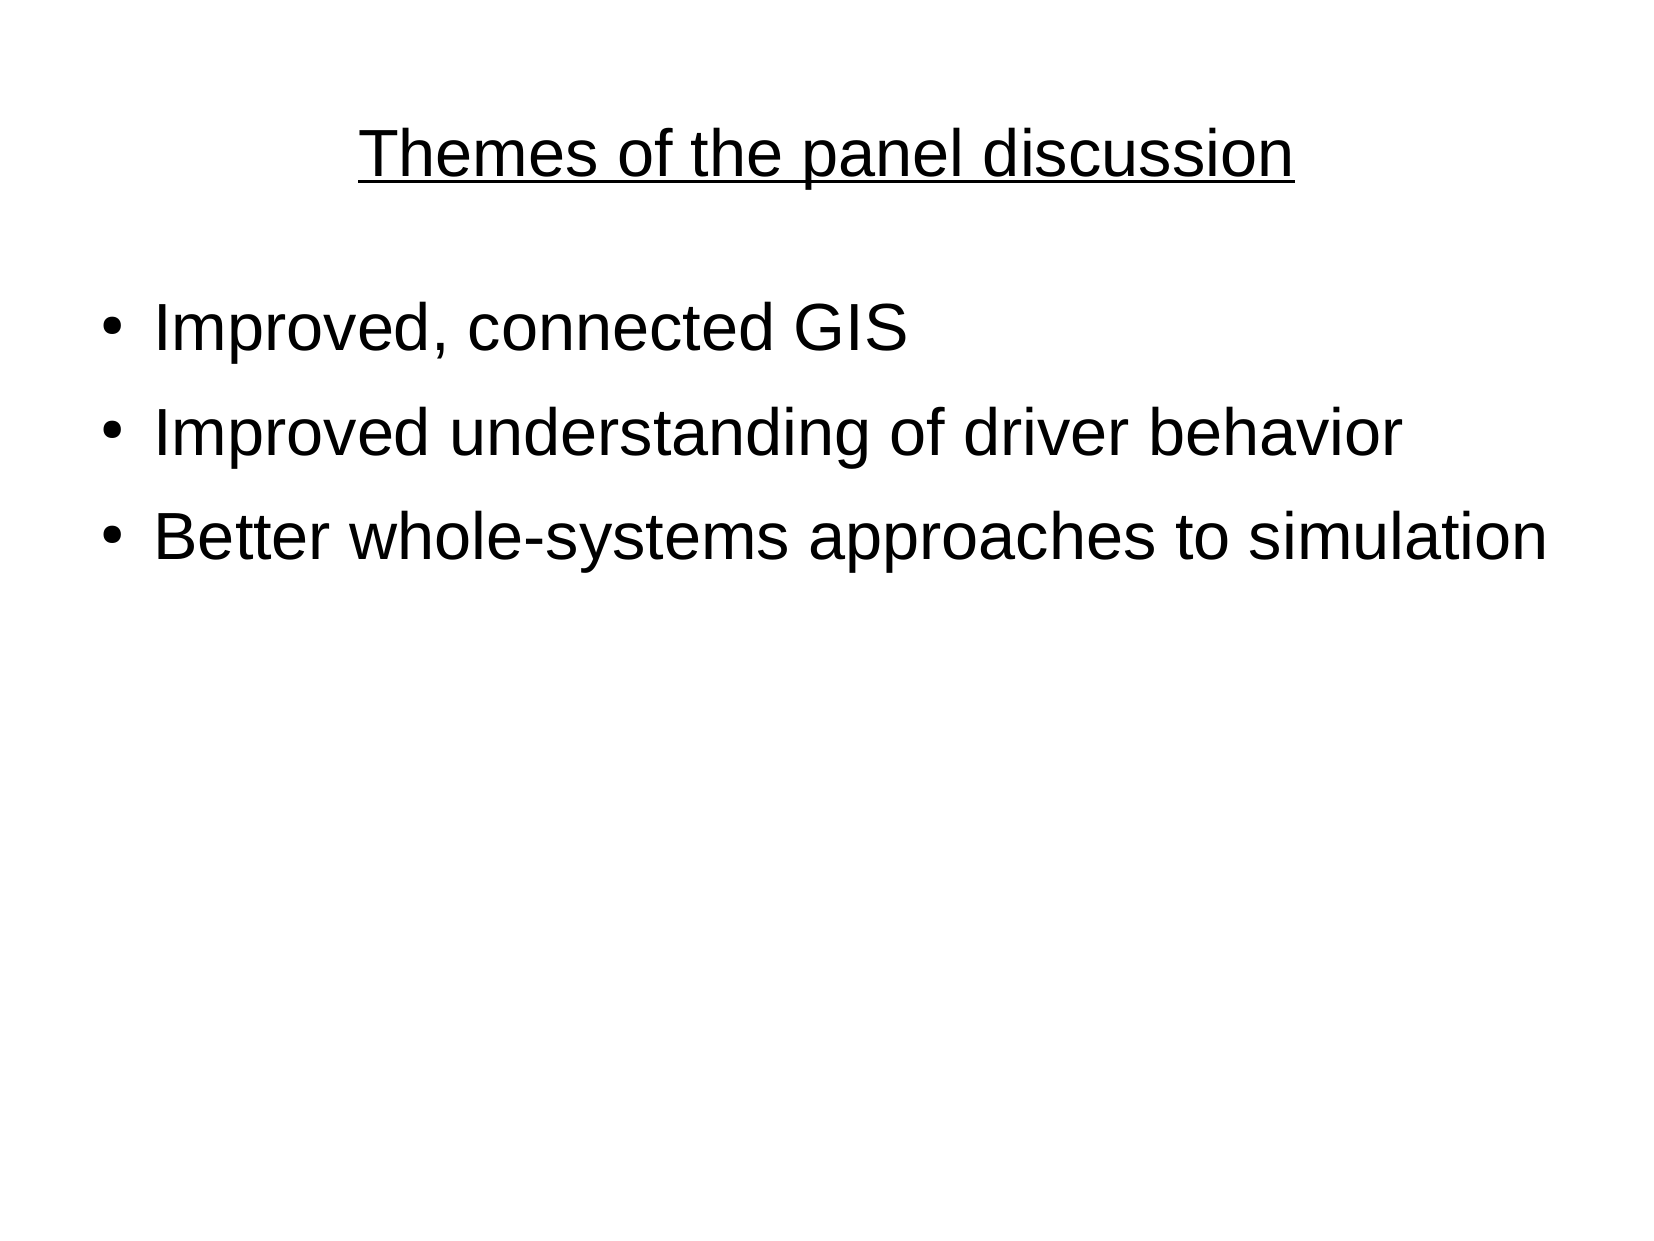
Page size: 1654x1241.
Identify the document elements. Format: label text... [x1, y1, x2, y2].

list Improved, connected GIS Improved understanding of driver behavior Better whole-systems approaches to simulation [82, 290, 1571, 1010]
title Themes of the panel discussion [82, 49, 1571, 257]
